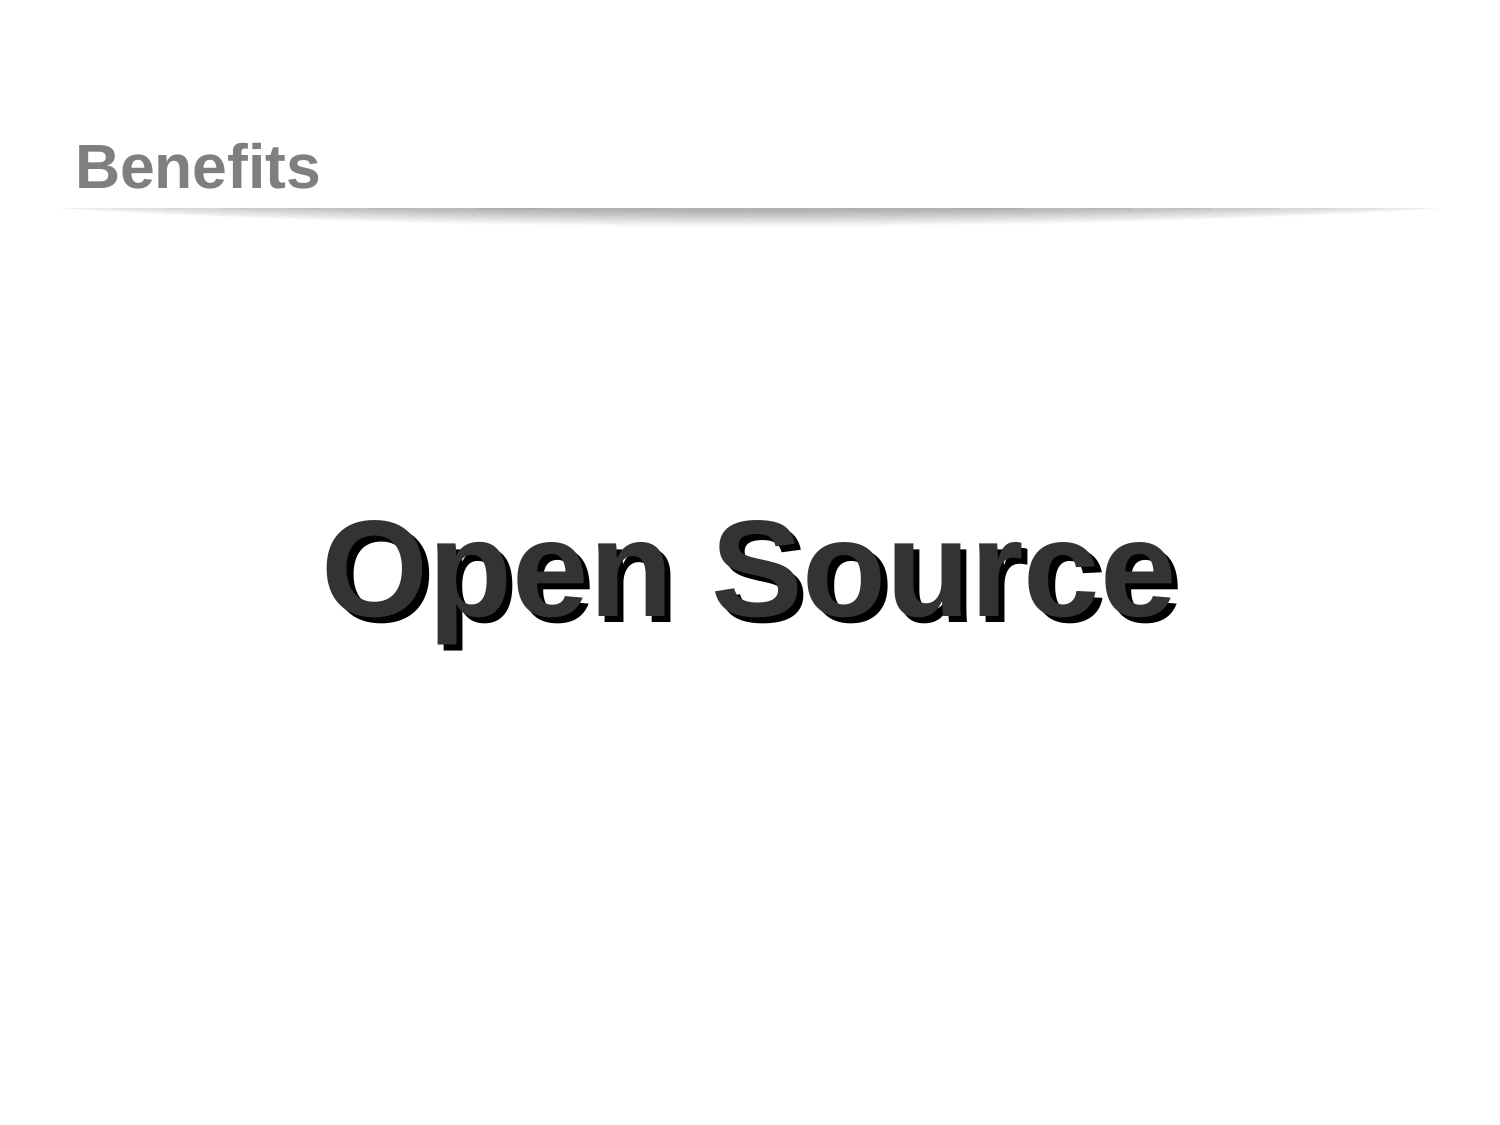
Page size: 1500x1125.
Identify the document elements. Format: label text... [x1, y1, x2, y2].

title Benefits [75, 71, 1426, 203]
text_box Open Source [75, 479, 1426, 646]
